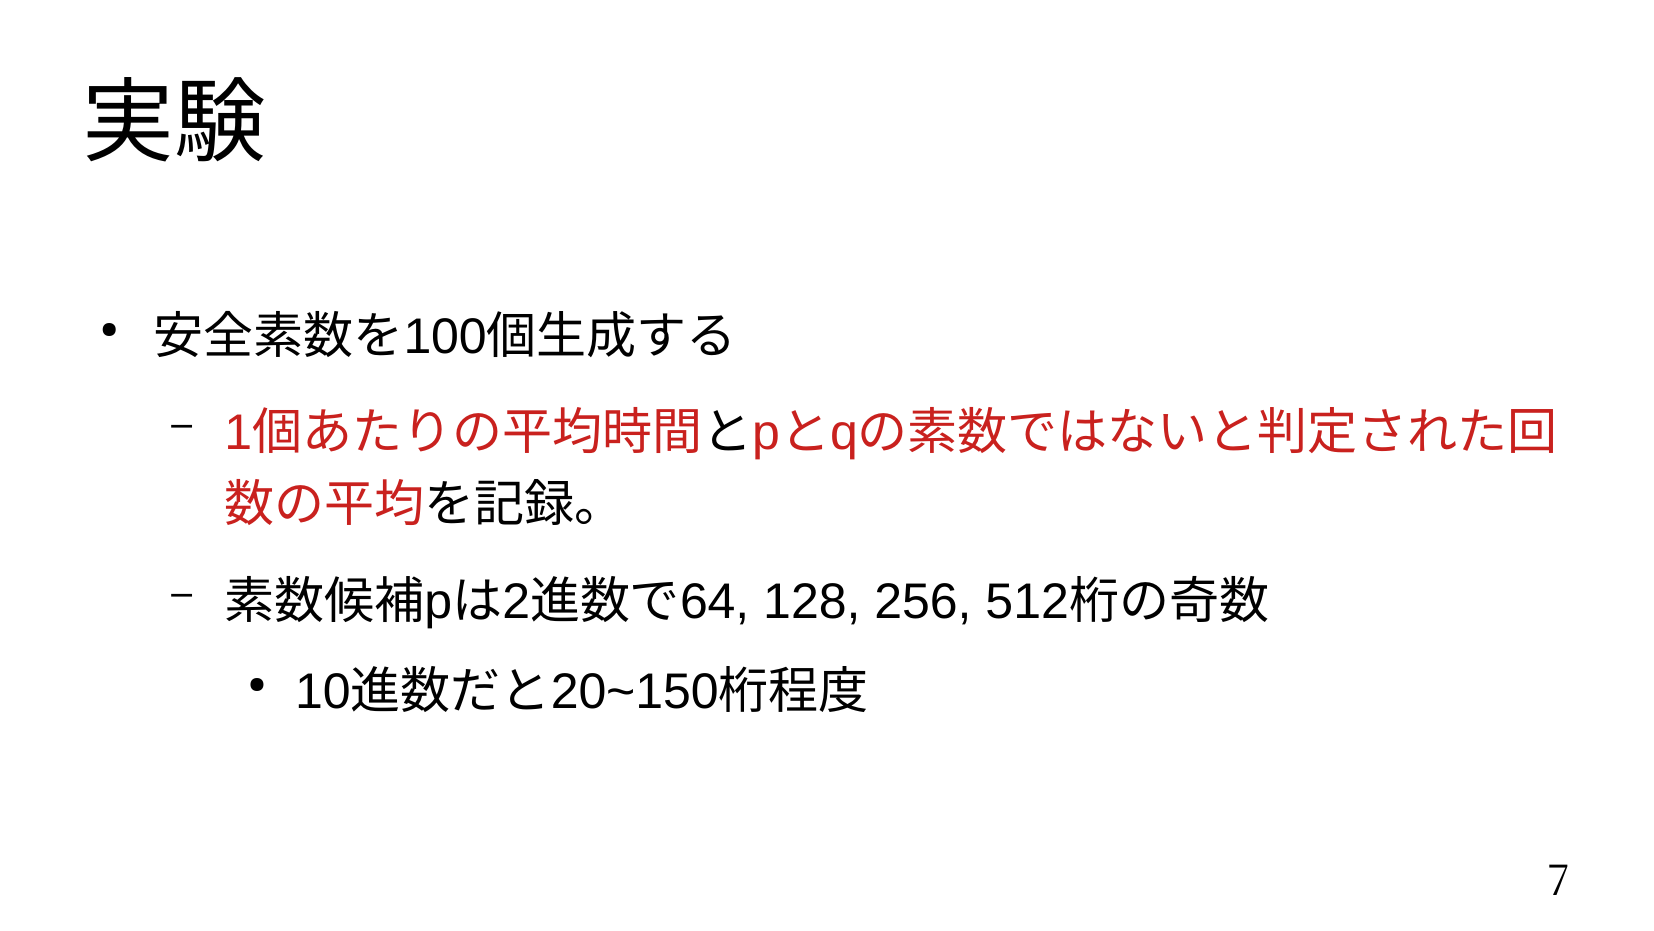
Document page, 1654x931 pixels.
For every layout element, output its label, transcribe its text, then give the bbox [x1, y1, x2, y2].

title 実験 [82, 37, 1571, 193]
list 安全素数を100個生成する 1個あたりの平均時間とpとqの素数ではないと判定された回数の平均を記録。 素数候補pは2進数で64, 128, 256, 512桁の奇数 10進数だと20~150桁程度 [82, 295, 1571, 835]
